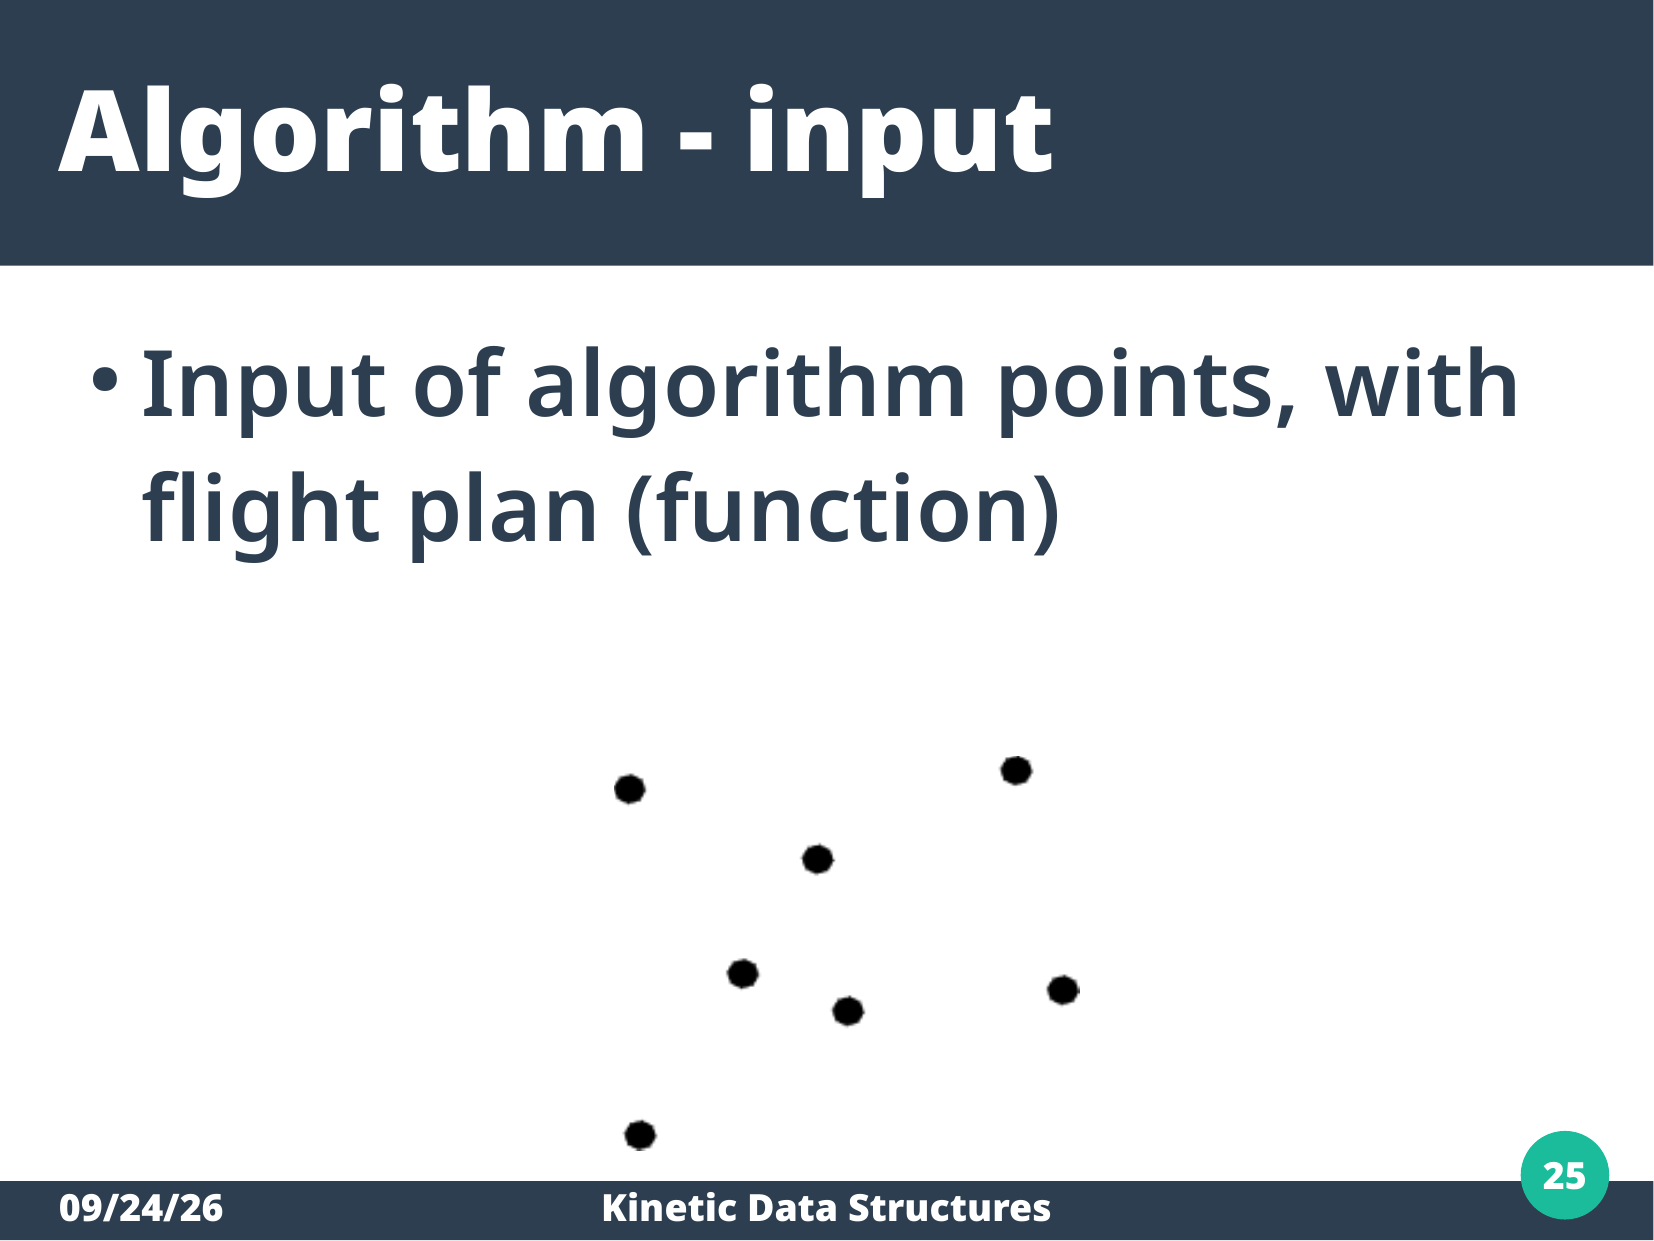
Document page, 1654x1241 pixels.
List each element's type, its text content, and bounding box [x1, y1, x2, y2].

picture [614, 756, 1080, 1151]
list Input of algorithm points, with flight plan (function) [70, 318, 1607, 714]
title Algorithm - input [59, 49, 1595, 207]
